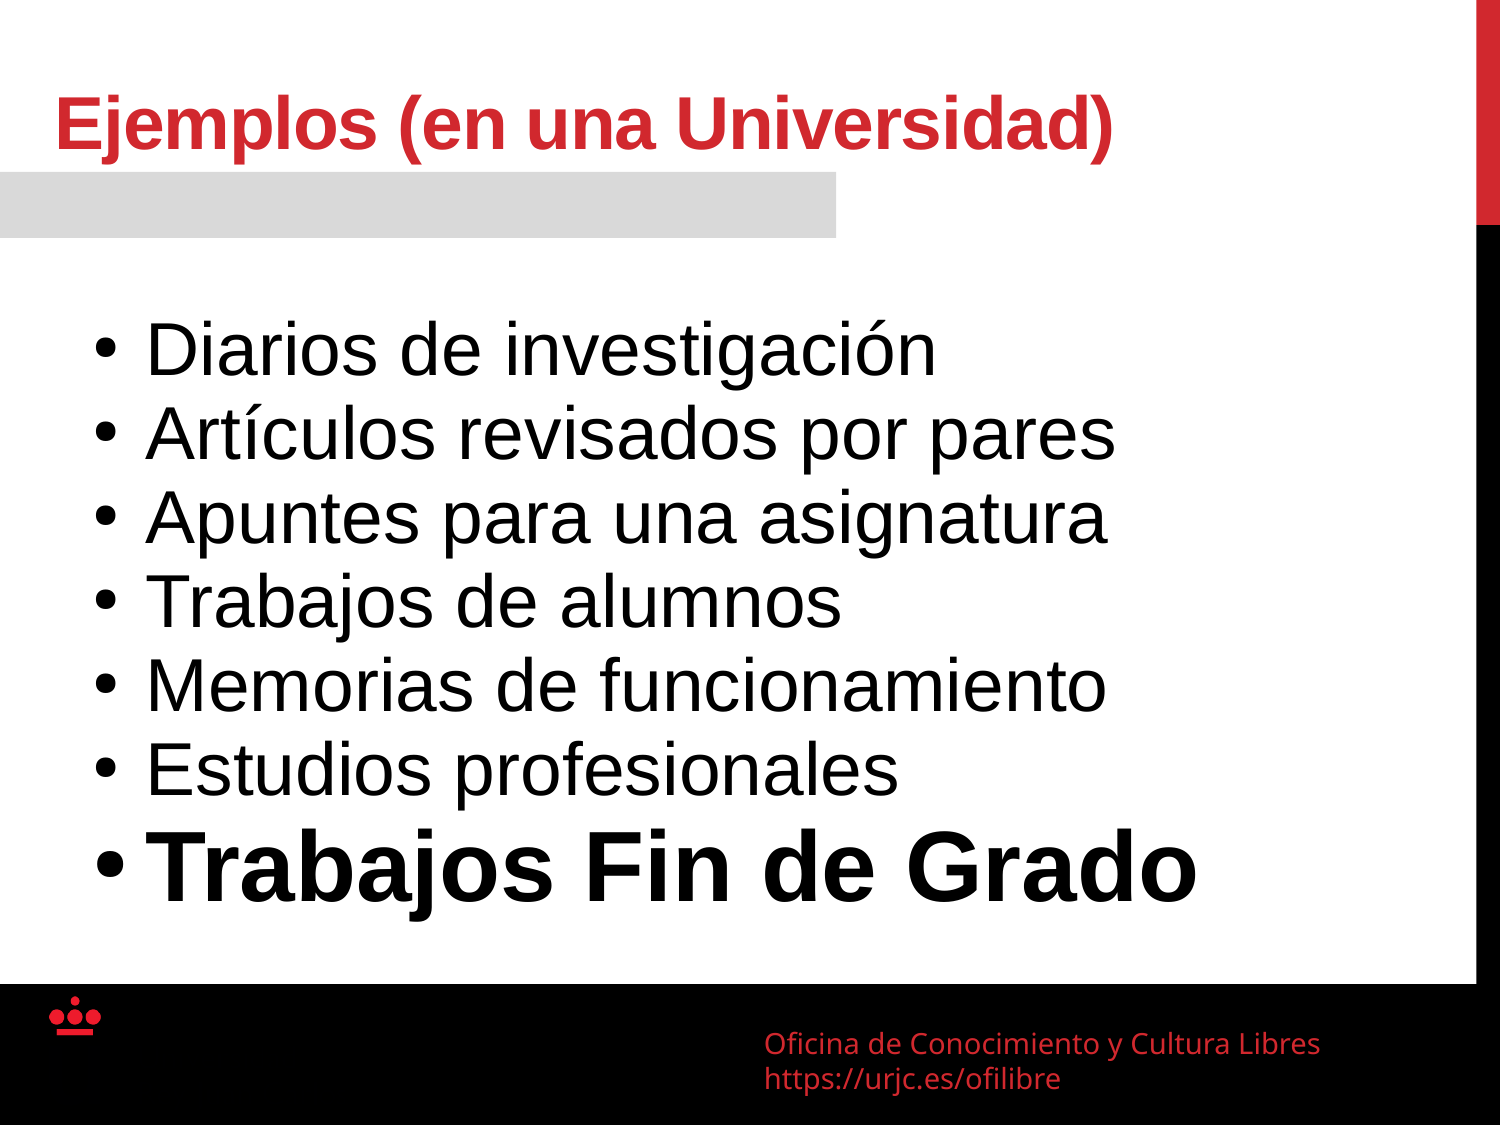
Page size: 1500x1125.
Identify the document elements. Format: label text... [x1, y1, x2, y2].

text_box [0, 171, 837, 238]
text_box [0, 984, 1500, 1125]
text_box Diarios de investigación Artículos revisados por pares Apuntes para una asignatura Trabajos de alumnos Memorias de funcionamiento Estudios profesionales Trabajos Fin de Grado [60, 299, 1254, 931]
text_box Oficina de Conocimiento y Cultura Libres https://urjc.es/ofilibre [748, 1017, 1500, 1125]
text_box Ejemplos (en una Universidad) [39, 24, 1366, 172]
picture [49, 996, 346, 1111]
title [75, 172, 1026, 250]
